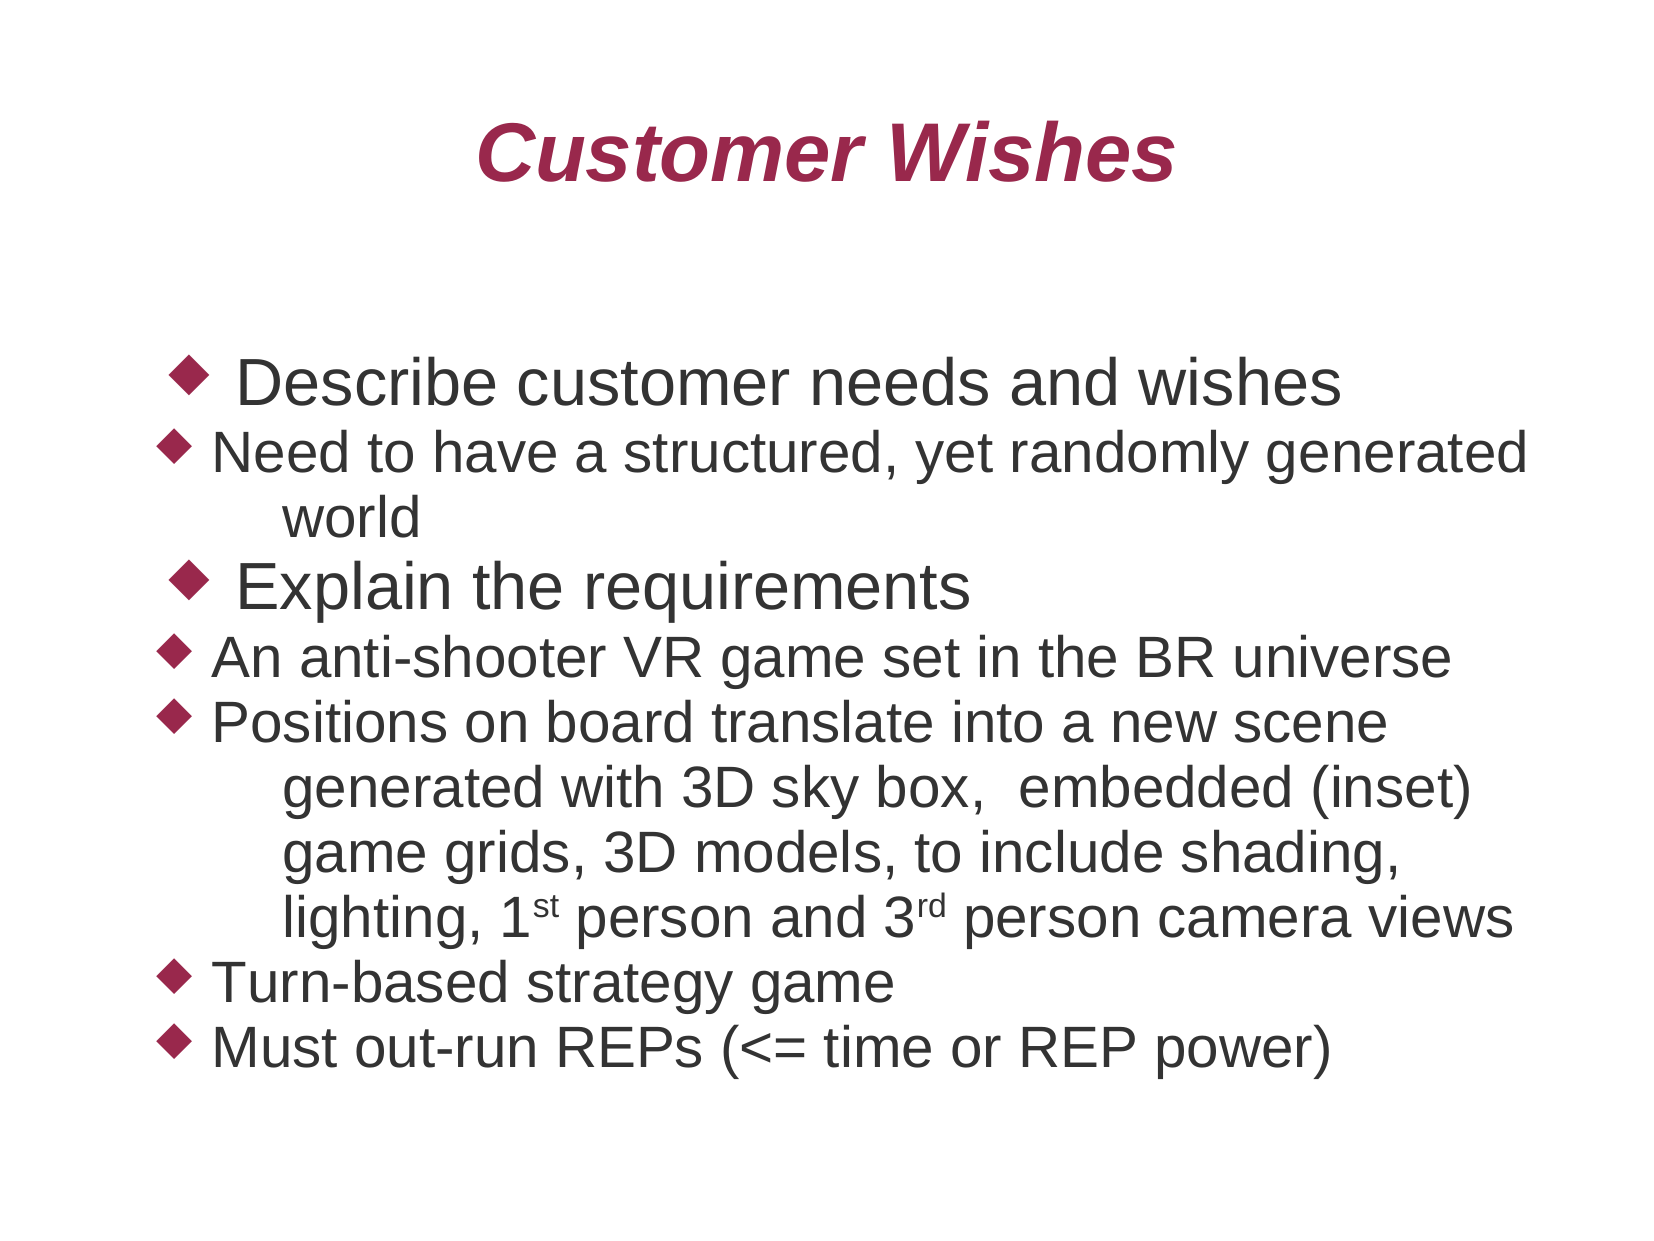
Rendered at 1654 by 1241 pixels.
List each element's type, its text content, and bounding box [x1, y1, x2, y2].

title Customer Wishes [82, 49, 1571, 257]
list Describe customer needs and wishes Need to have a structured, yet randomly generated world Explain the requirements An anti-shooter VR game set in the BR universe Positions on board translate into a new scene generated with 3D sky box, embedded (inset) game grids, 3D models, to include shading, lighting, 1st person and 3rd person camera views Turn-based strategy game Must out-run REPs (<= time or REP power) [152, 344, 1534, 1213]
